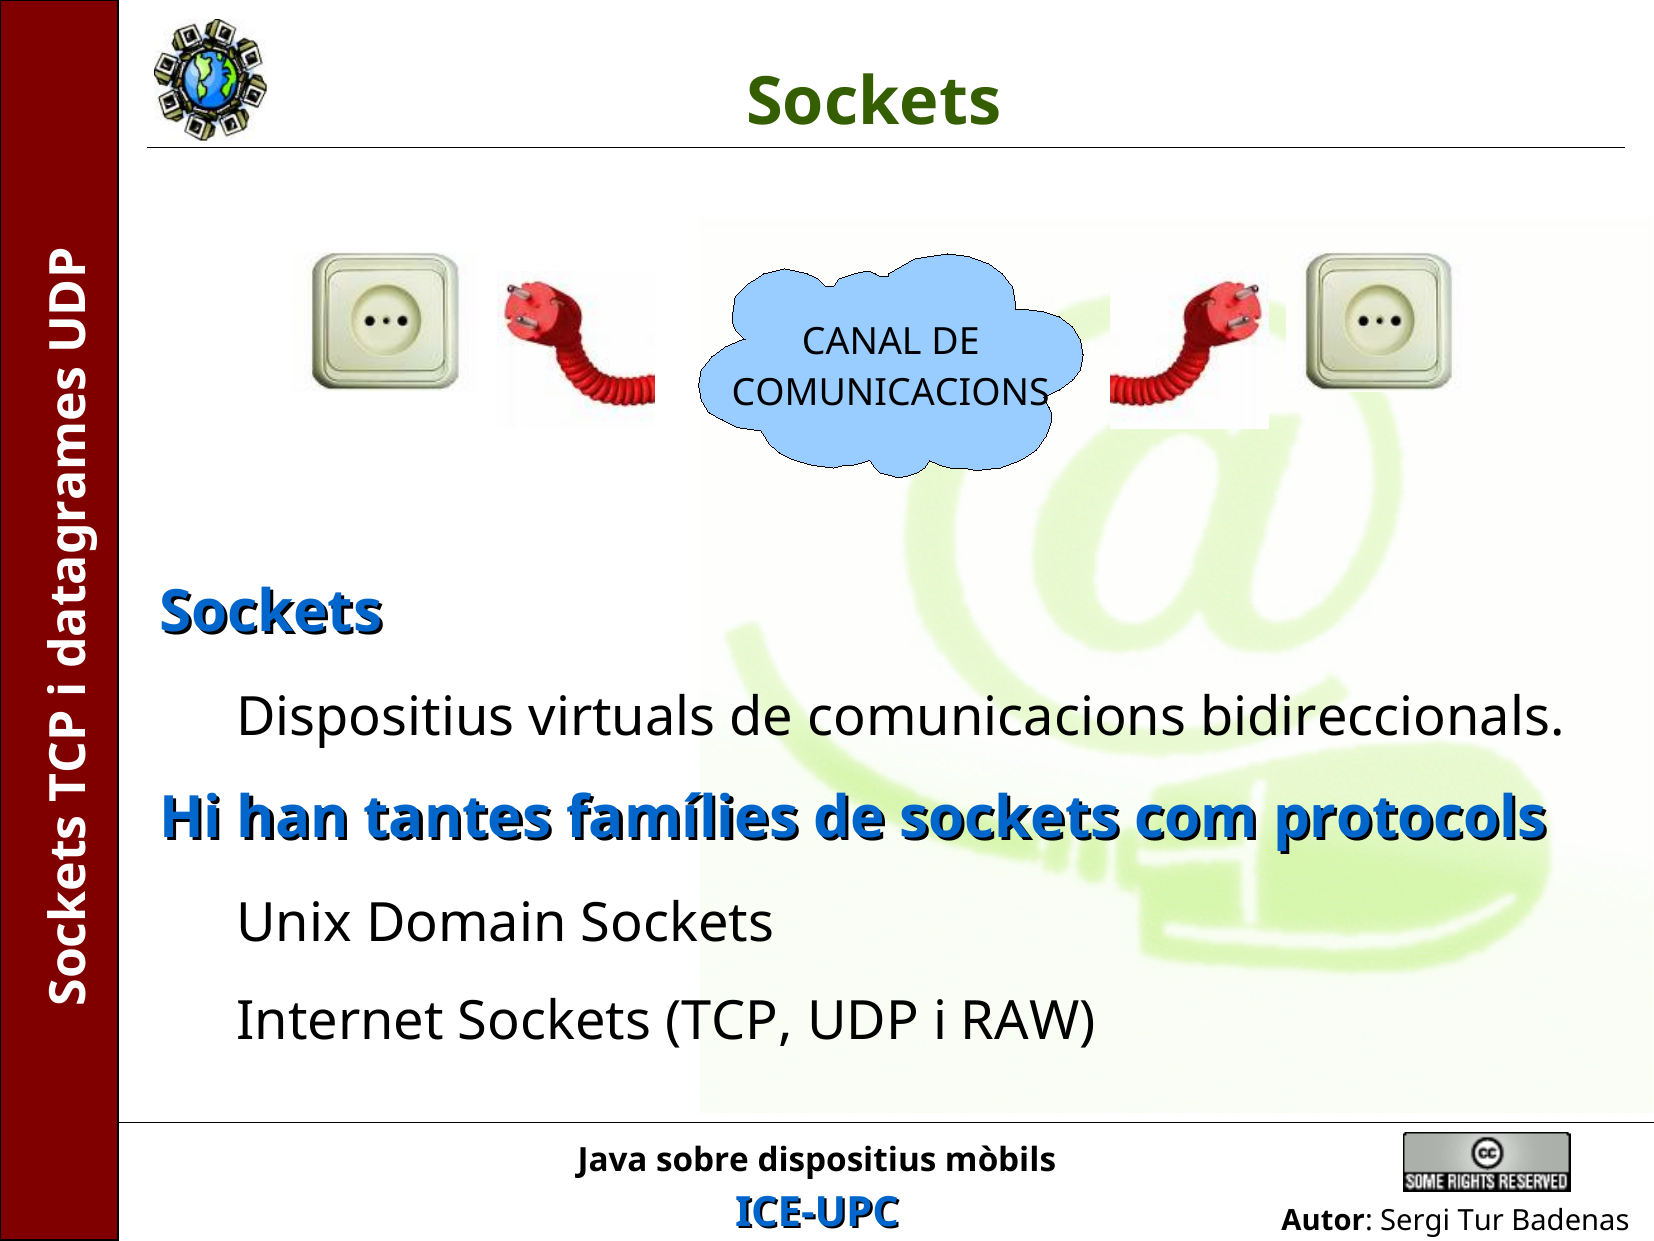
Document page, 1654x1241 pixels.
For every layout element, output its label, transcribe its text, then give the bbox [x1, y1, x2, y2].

picture [154, 19, 268, 56]
picture [497, 271, 655, 429]
list Sockets Dispositius virtuals de comunicacions bidireccionals. Hi han tantes famílies de sockets com protocols Unix Domain Sockets Internet Sockets (TCP, UDP i RAW) [141, 242, 1630, 1078]
title Sockets [129, 56, 1619, 141]
picture [1110, 271, 1269, 429]
picture [1286, 252, 1471, 392]
text_box CANAL DE COMUNICACIONS [698, 253, 1084, 478]
picture [1403, 1132, 1571, 1192]
picture [292, 252, 478, 392]
picture [700, 217, 1654, 1113]
